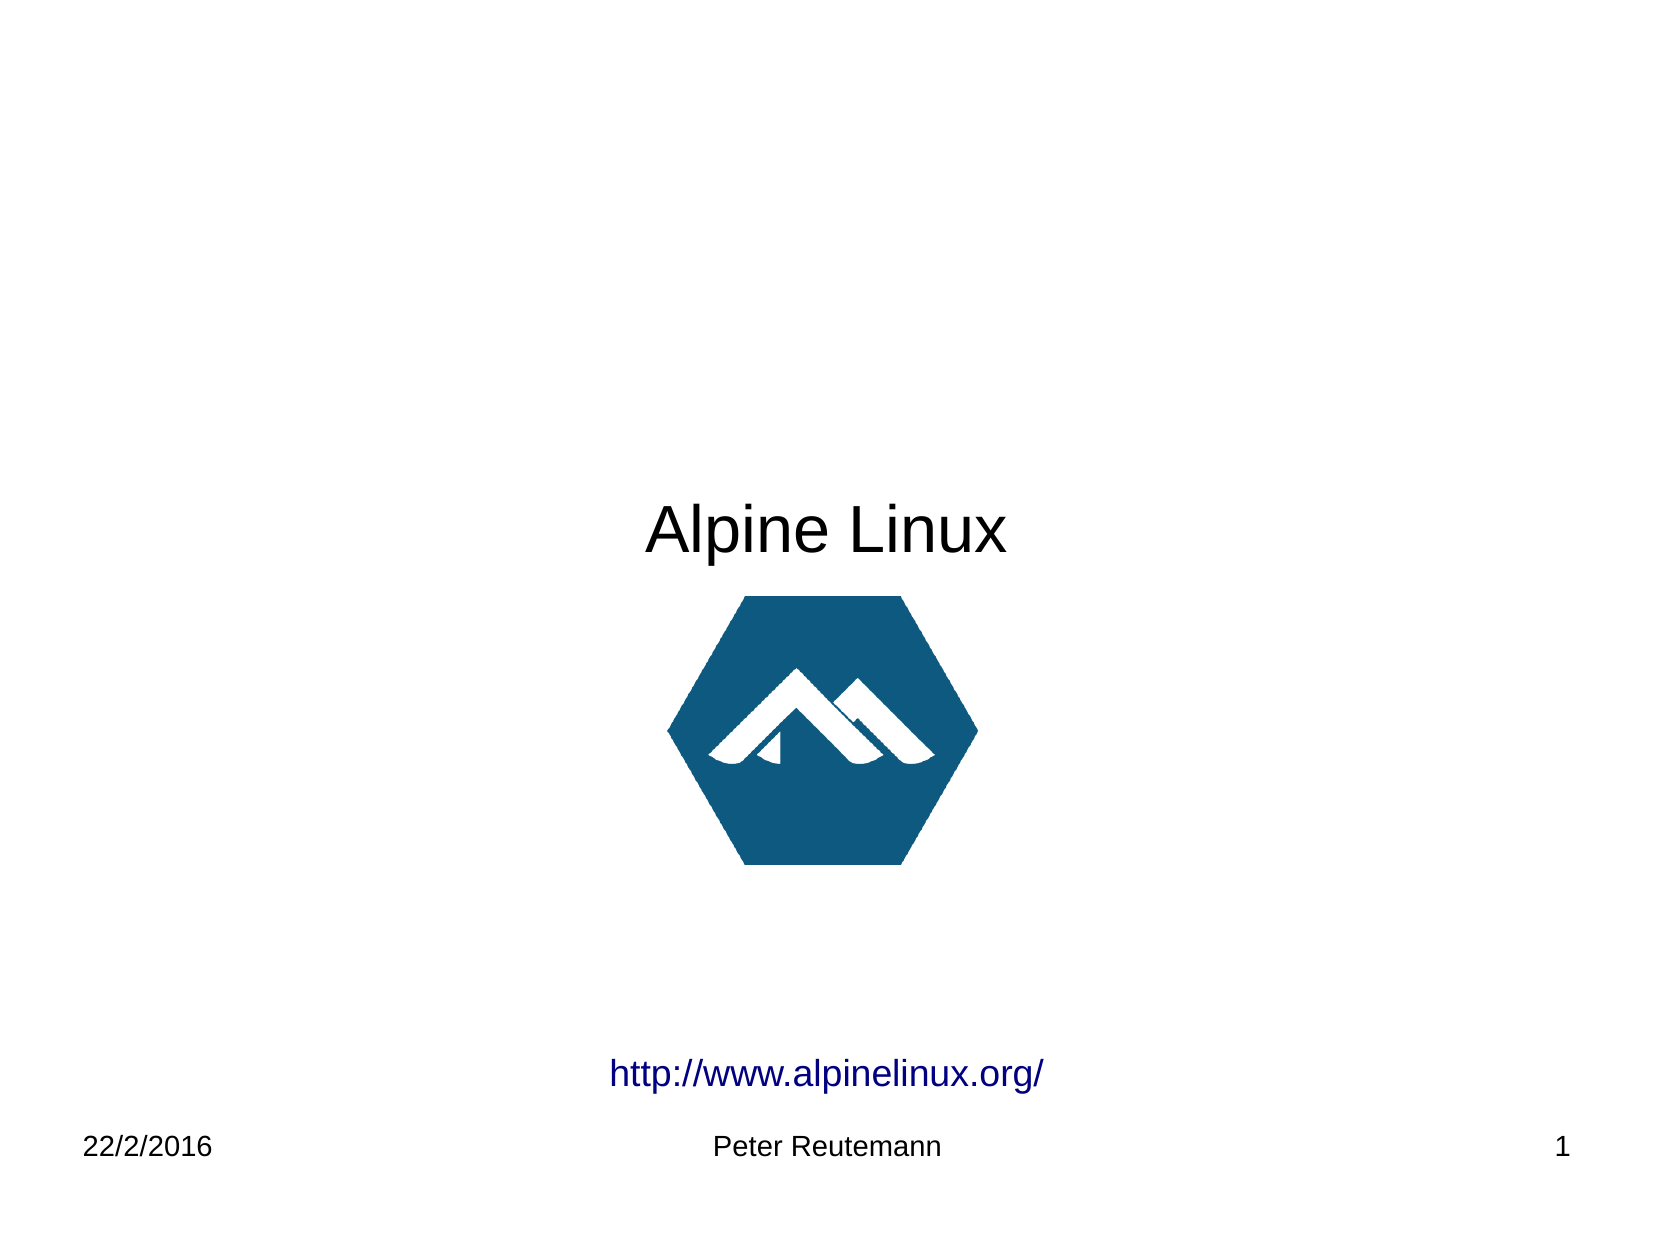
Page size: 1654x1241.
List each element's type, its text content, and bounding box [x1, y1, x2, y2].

picture [667, 596, 978, 865]
subtitle Alpine Linux [82, 49, 1571, 1010]
text_box http://www.alpinelinux.org/ [549, 1045, 1105, 1103]
